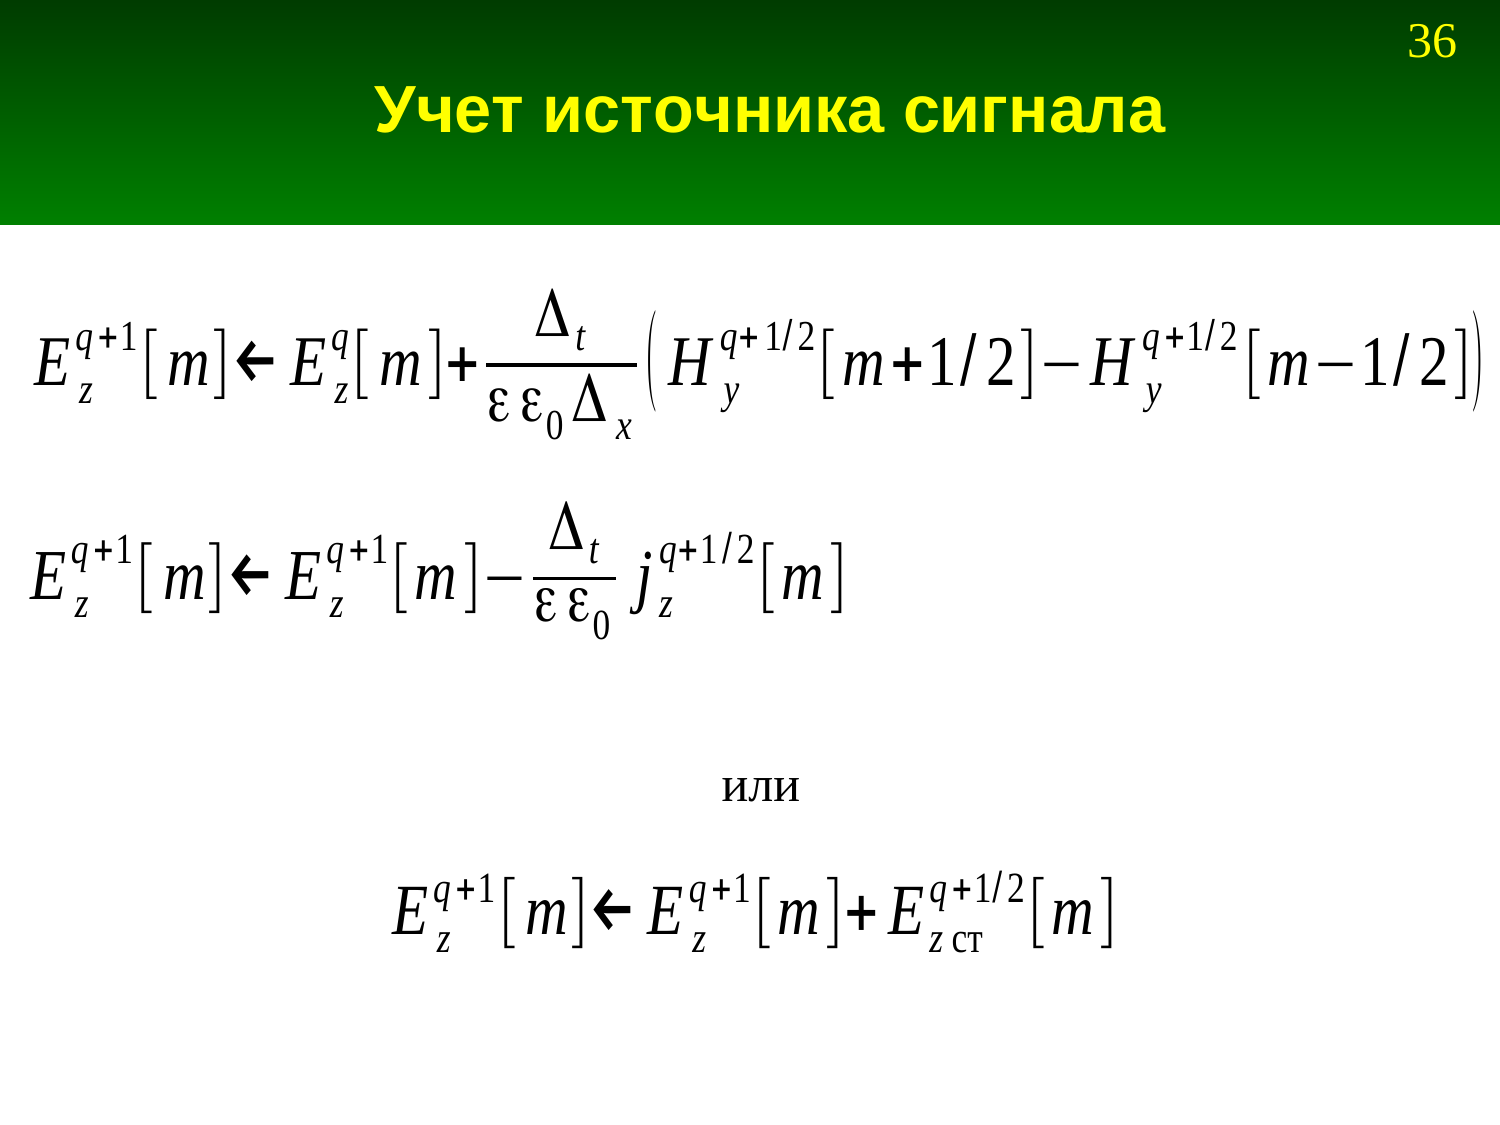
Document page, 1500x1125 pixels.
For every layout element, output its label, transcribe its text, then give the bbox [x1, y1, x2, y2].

chart [11, 496, 860, 648]
chart [373, 862, 1132, 963]
chart [16, 282, 1499, 449]
text_box или [706, 744, 815, 819]
title Учет источника сигнала [100, 7, 1441, 204]
